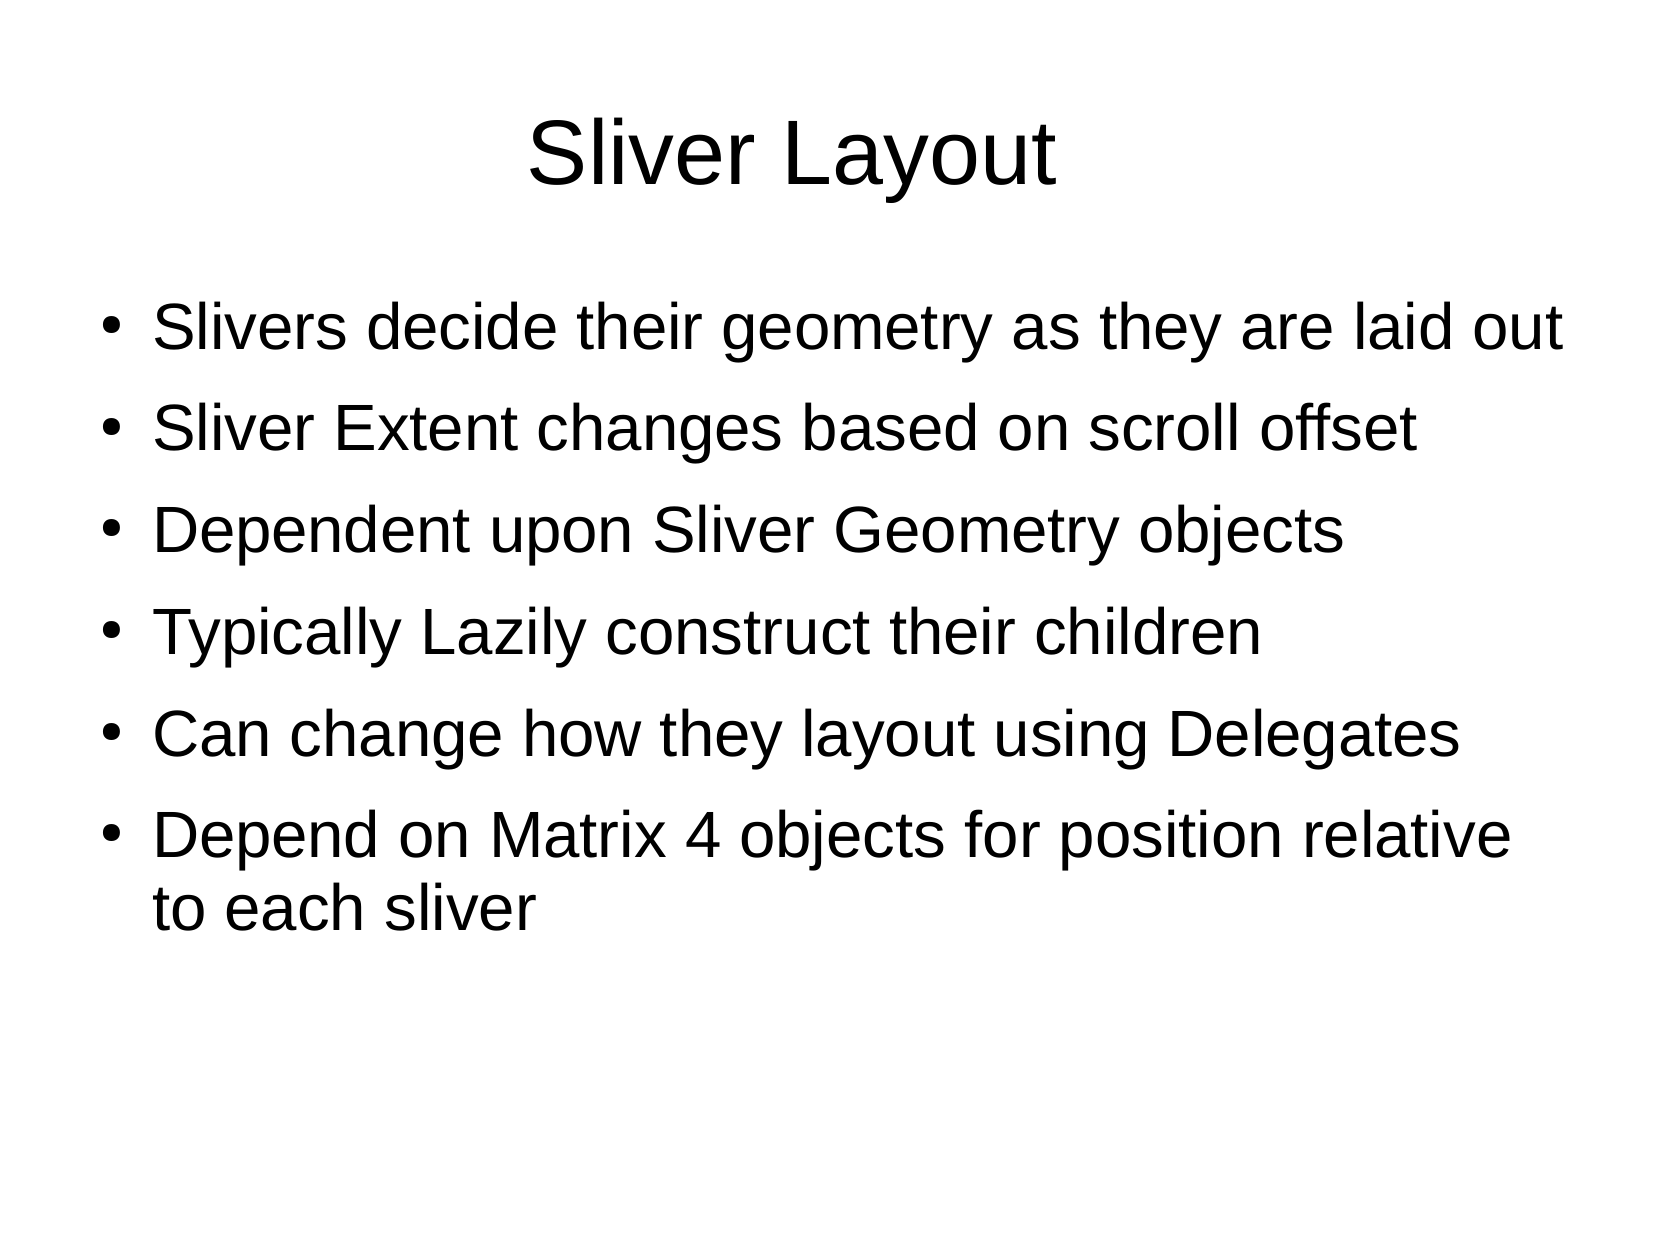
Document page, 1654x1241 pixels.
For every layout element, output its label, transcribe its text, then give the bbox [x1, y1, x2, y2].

title Sliver Layout [82, 49, 1571, 257]
list Slivers decide their geometry as they are laid out Sliver Extent changes based on scroll offset Dependent upon Sliver Geometry objects Typically Lazily construct their children Can change how they layout using Delegates Depend on Matrix 4 objects for position relative to each sliver [82, 290, 1571, 1010]
